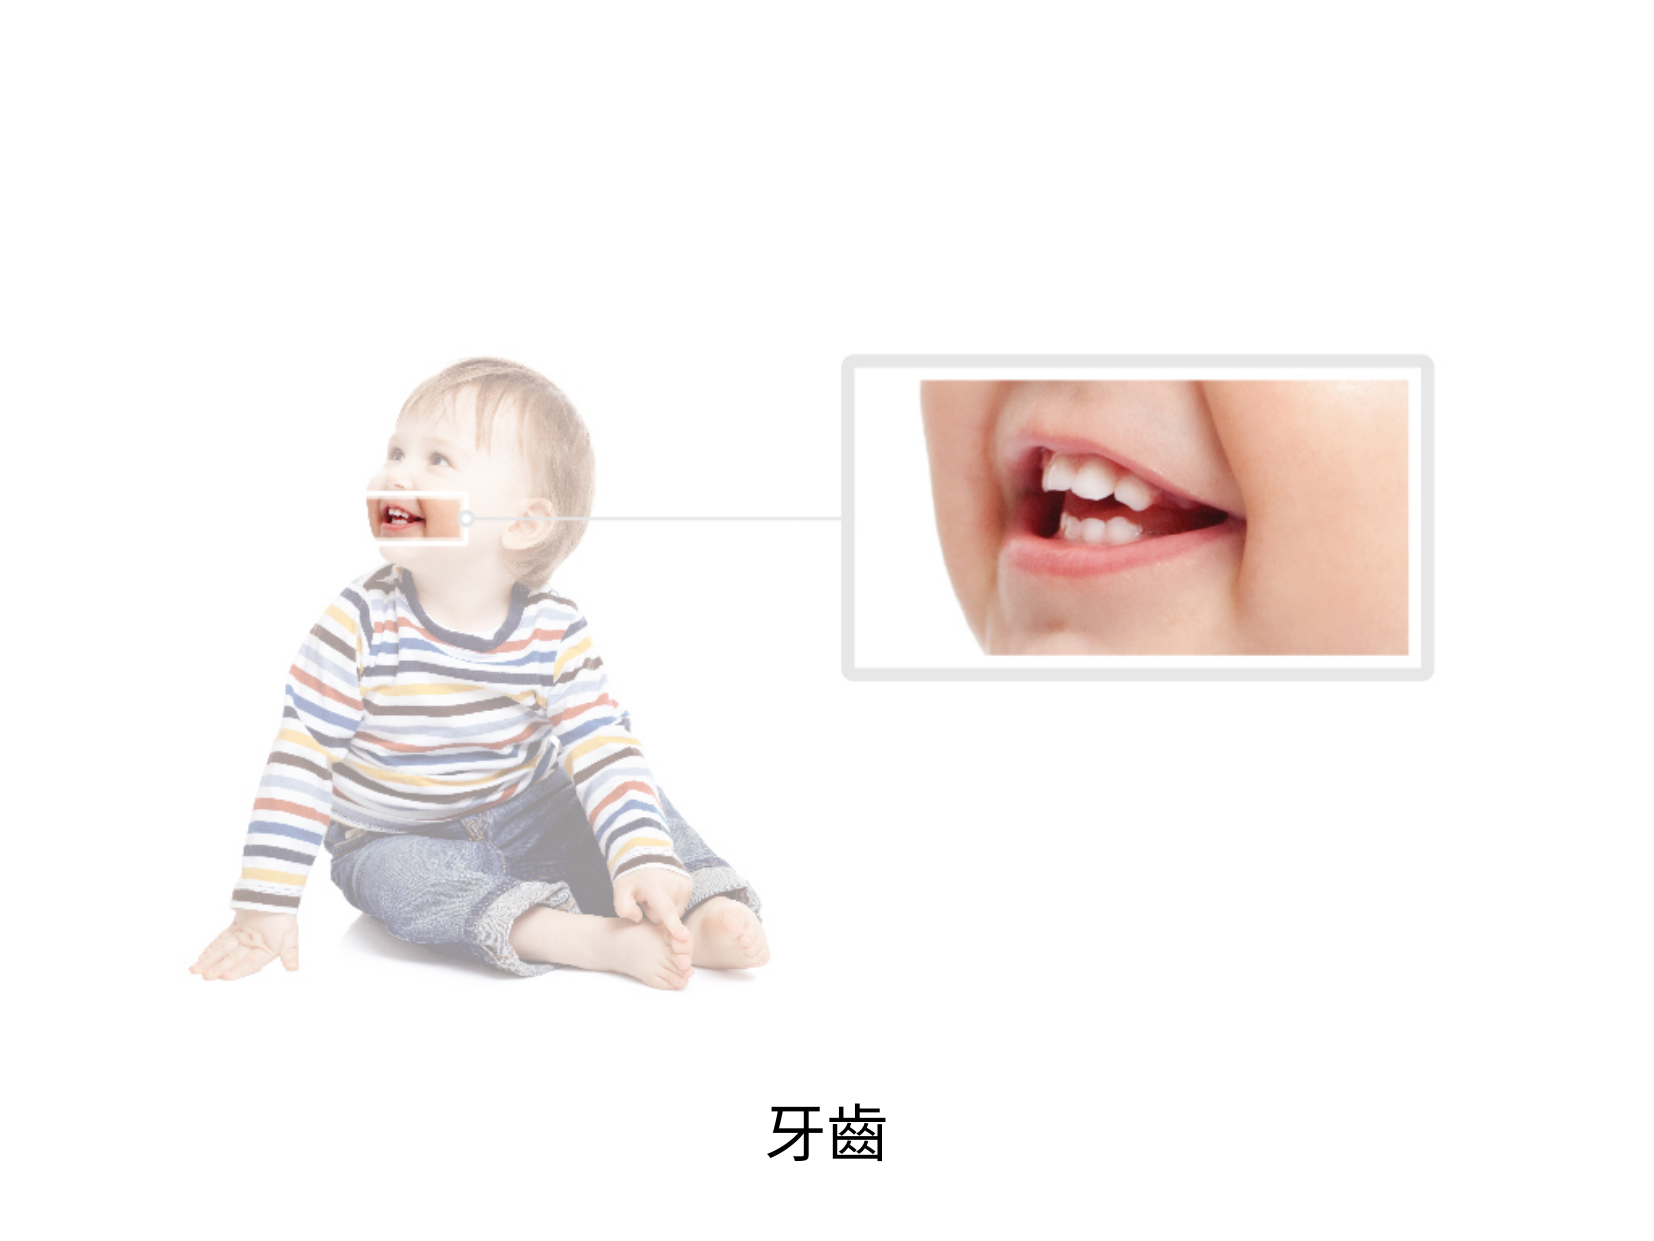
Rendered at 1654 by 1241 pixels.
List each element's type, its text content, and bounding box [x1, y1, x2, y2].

title 牙齒 [82, 1025, 1571, 1233]
picture [0, 0, 1654, 1241]
